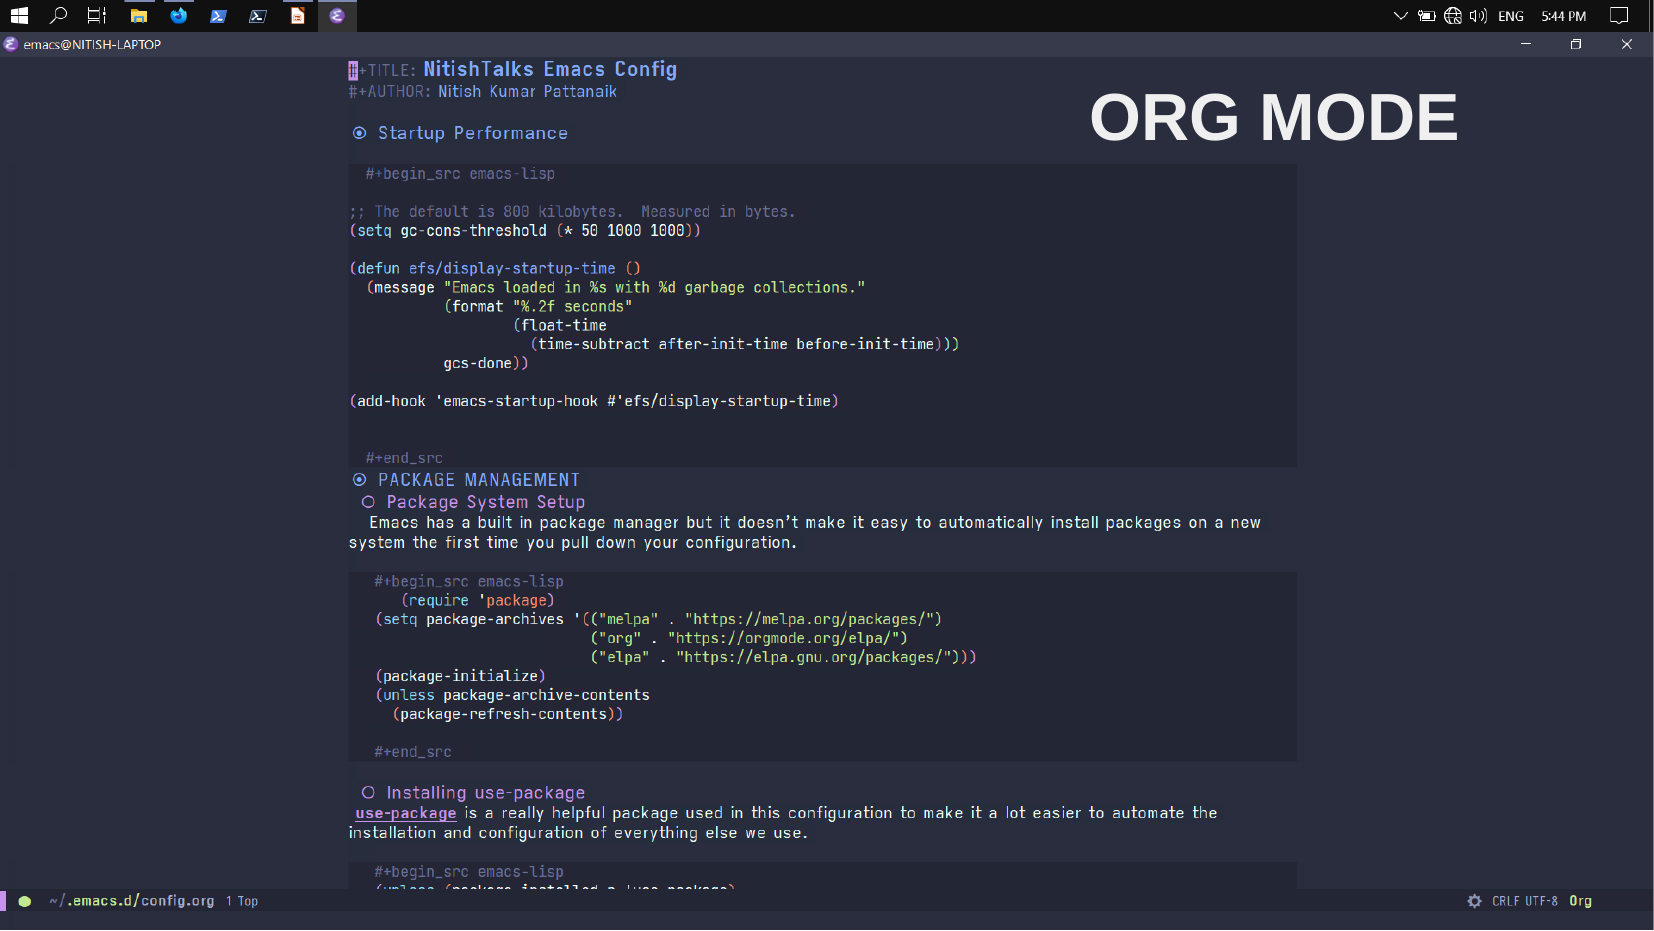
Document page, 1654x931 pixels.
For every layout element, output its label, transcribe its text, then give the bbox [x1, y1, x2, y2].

text_box ORG MODE [1074, 66, 1558, 265]
picture [0, 0, 1654, 930]
